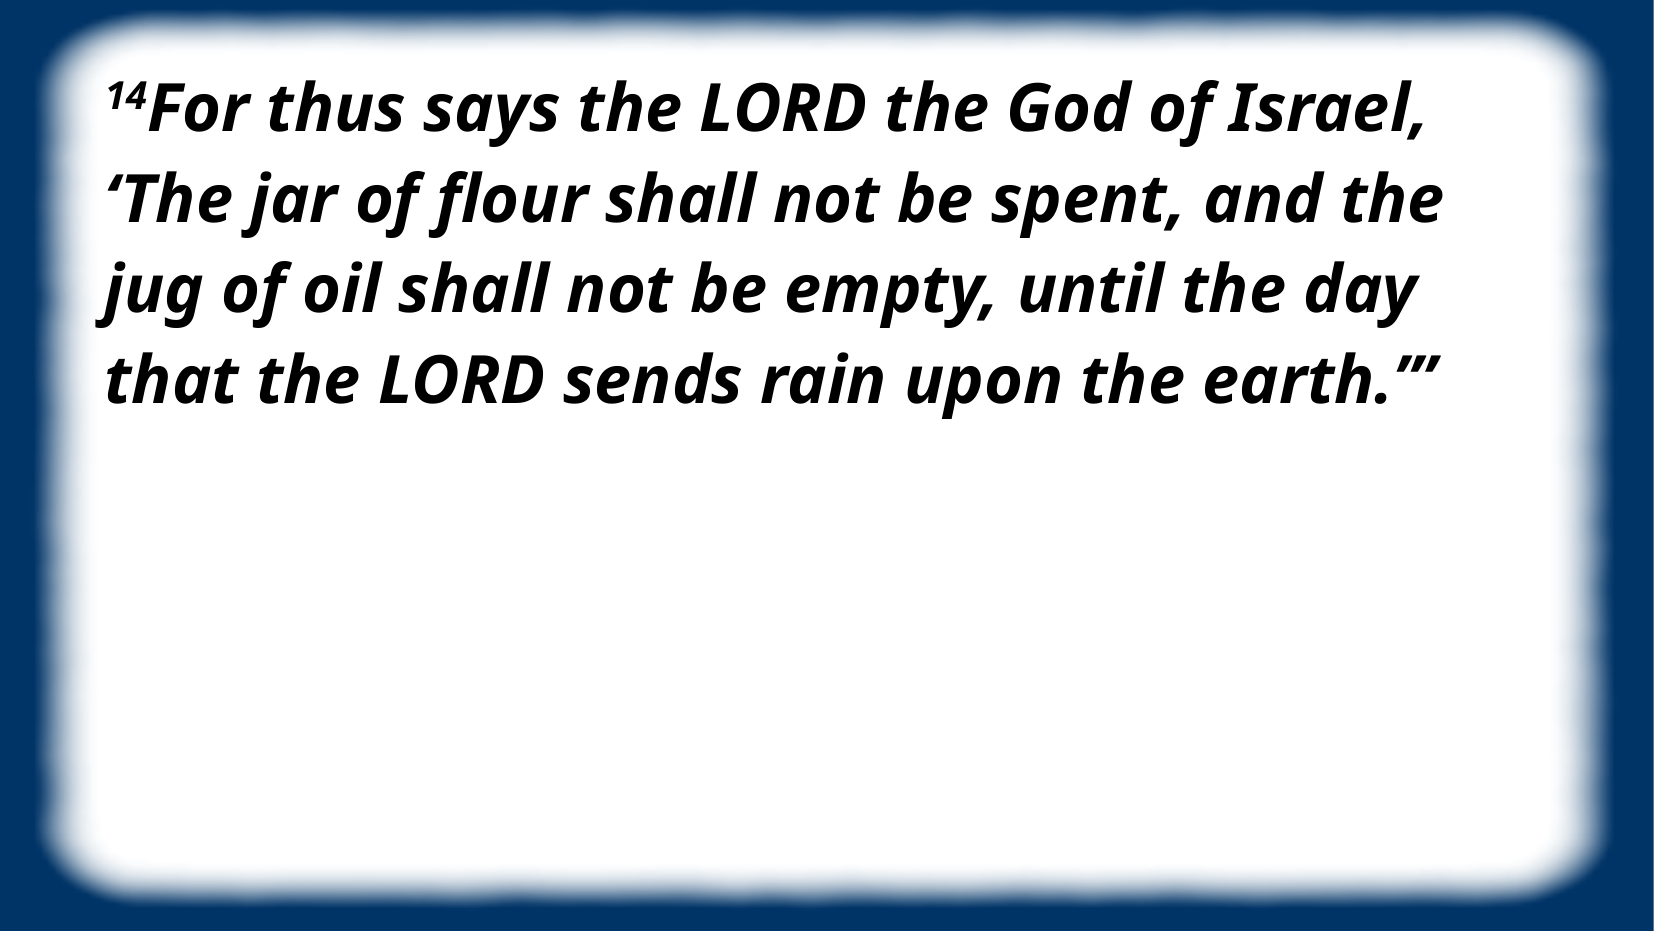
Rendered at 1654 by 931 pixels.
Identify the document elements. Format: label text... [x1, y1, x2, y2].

picture [0, 0, 1654, 931]
text_box 14For thus says the LORD the God of Israel, ‘The jar of flour shall not be spent, and the jug of oil shall not be empty, until the day that the LORD sends rain upon the earth.’” [90, 52, 1546, 931]
